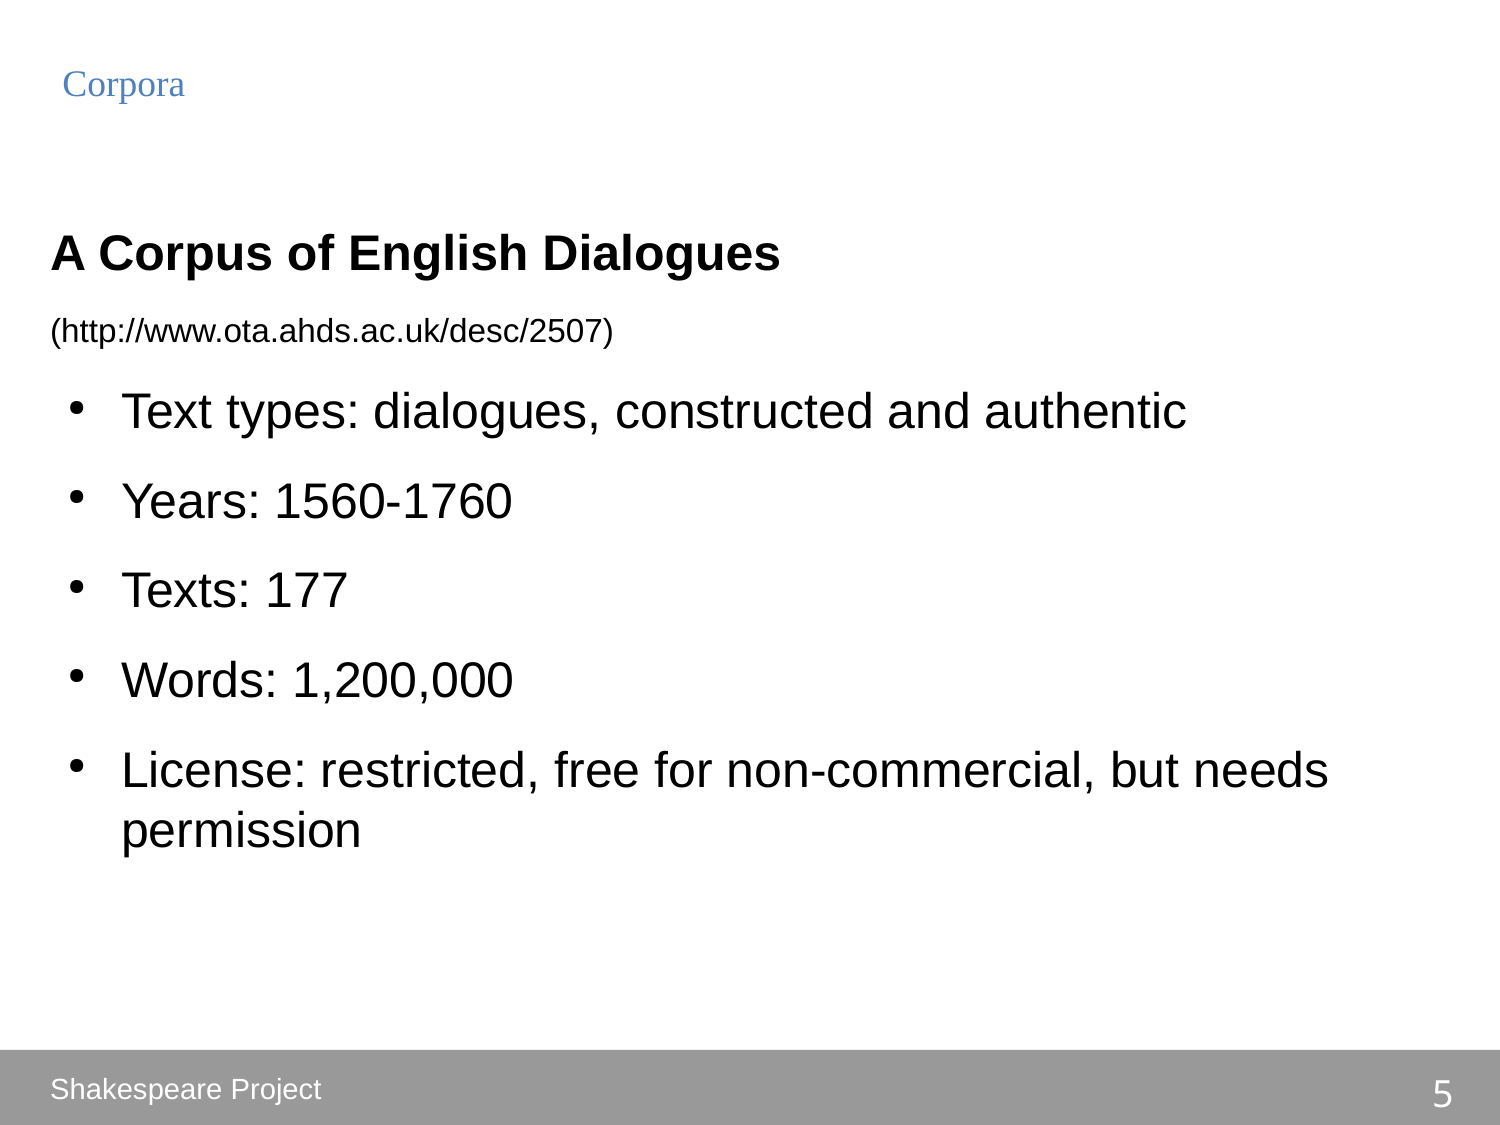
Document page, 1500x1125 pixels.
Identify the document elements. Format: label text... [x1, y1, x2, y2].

title Corpora [62, 12, 1450, 150]
slide_number <number> [1417, 1062, 1477, 1111]
list A Corpus of English Dialogues (http://www.ota.ahds.ac.uk/desc/2507) Text types: dialogues, constructed and authentic Years: 1560-1760 Texts: 177 Words: 1,200,000 License: restricted, free for non-commercial, but needs permission [35, 212, 1423, 910]
footer Shakespeare Project [35, 1062, 1276, 1111]
